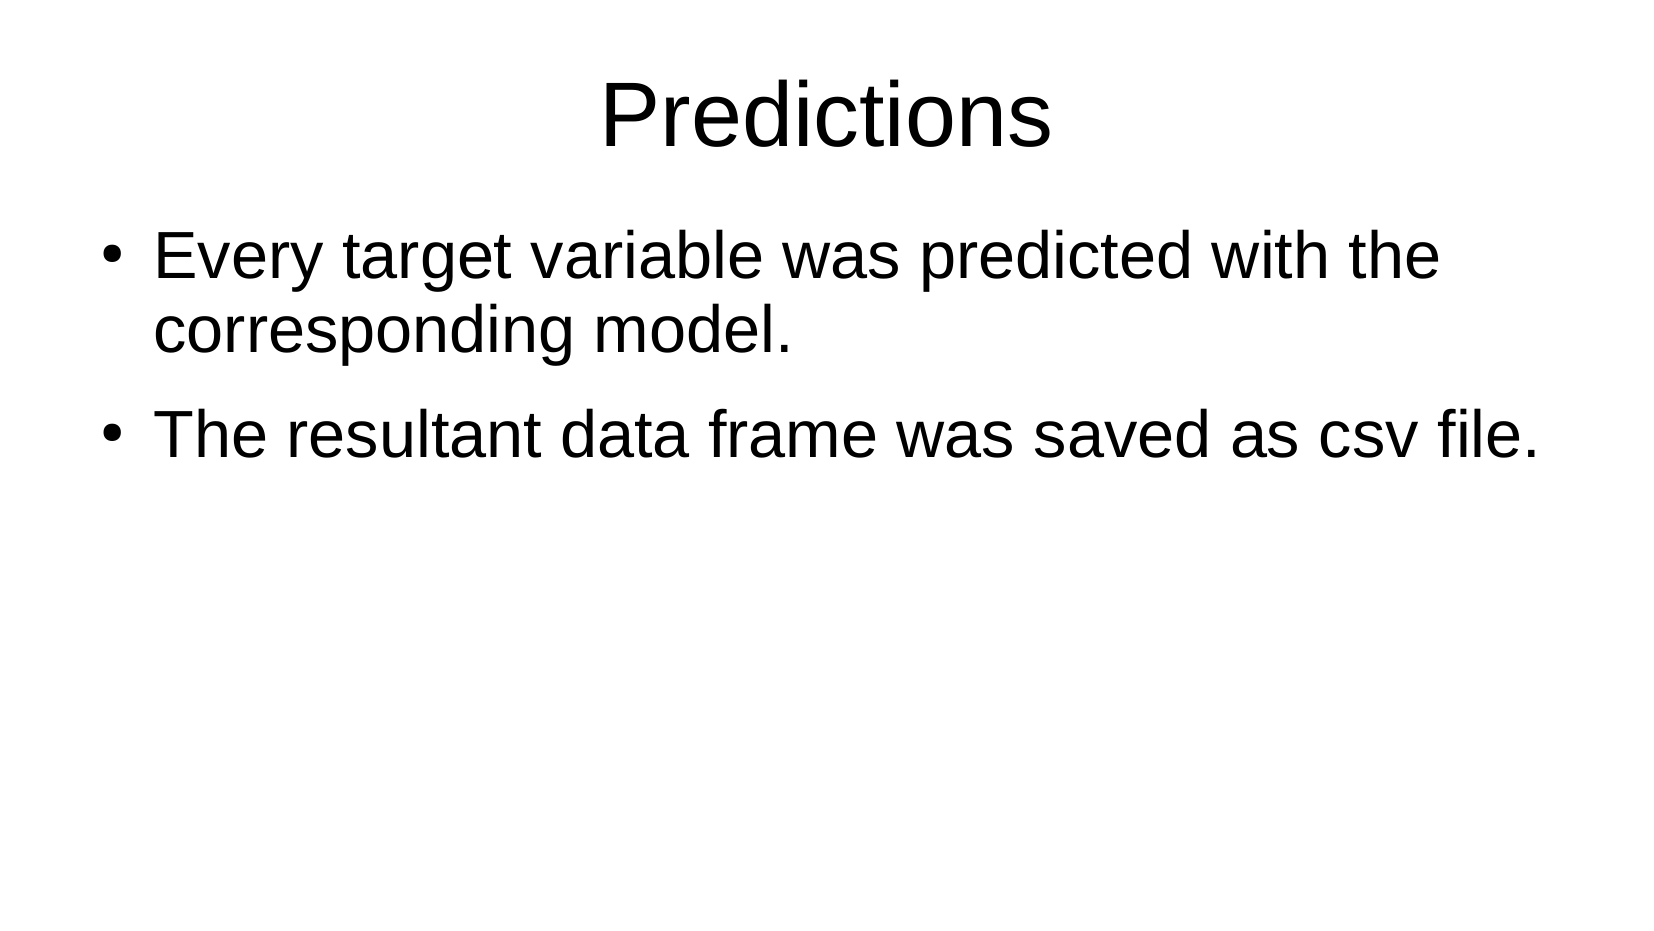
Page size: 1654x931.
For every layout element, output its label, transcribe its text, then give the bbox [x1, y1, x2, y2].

title Predictions [82, 37, 1571, 193]
list Every target variable was predicted with the corresponding model. The resultant data frame was saved as csv file. [82, 217, 1571, 758]
